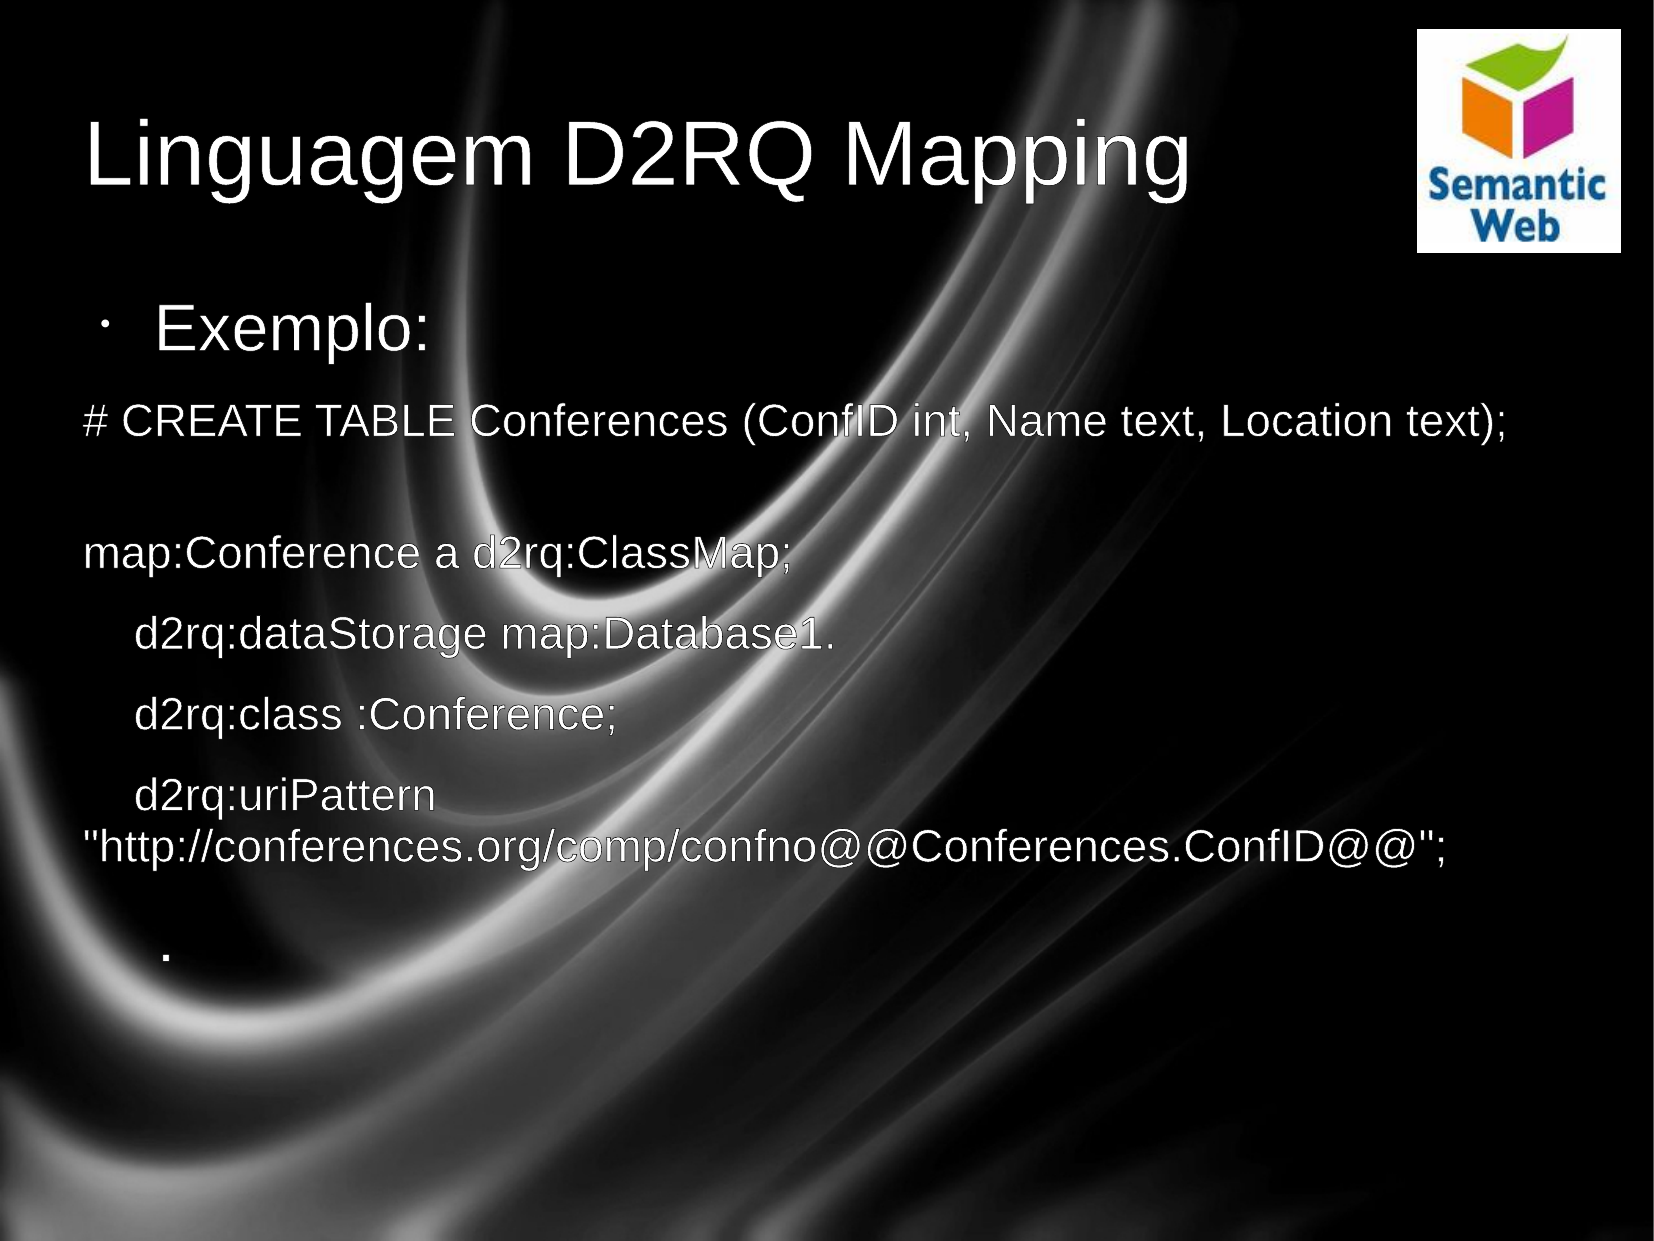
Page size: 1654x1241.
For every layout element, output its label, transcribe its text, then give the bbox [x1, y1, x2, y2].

picture [0, 0, 1654, 1241]
list Exemplo: # CREATE TABLE Conferences (ConfID int, Name text, Location text); map:Conference a d2rq:ClassMap; d2rq:dataStorage map:Database1. d2rq:class :Conference; d2rq:uriPattern "http://conferences.org/comp/confno@@Conferences.ConfID@@"; . [82, 290, 1571, 1109]
title Linguagem D2RQ Mapping [82, 49, 1359, 257]
